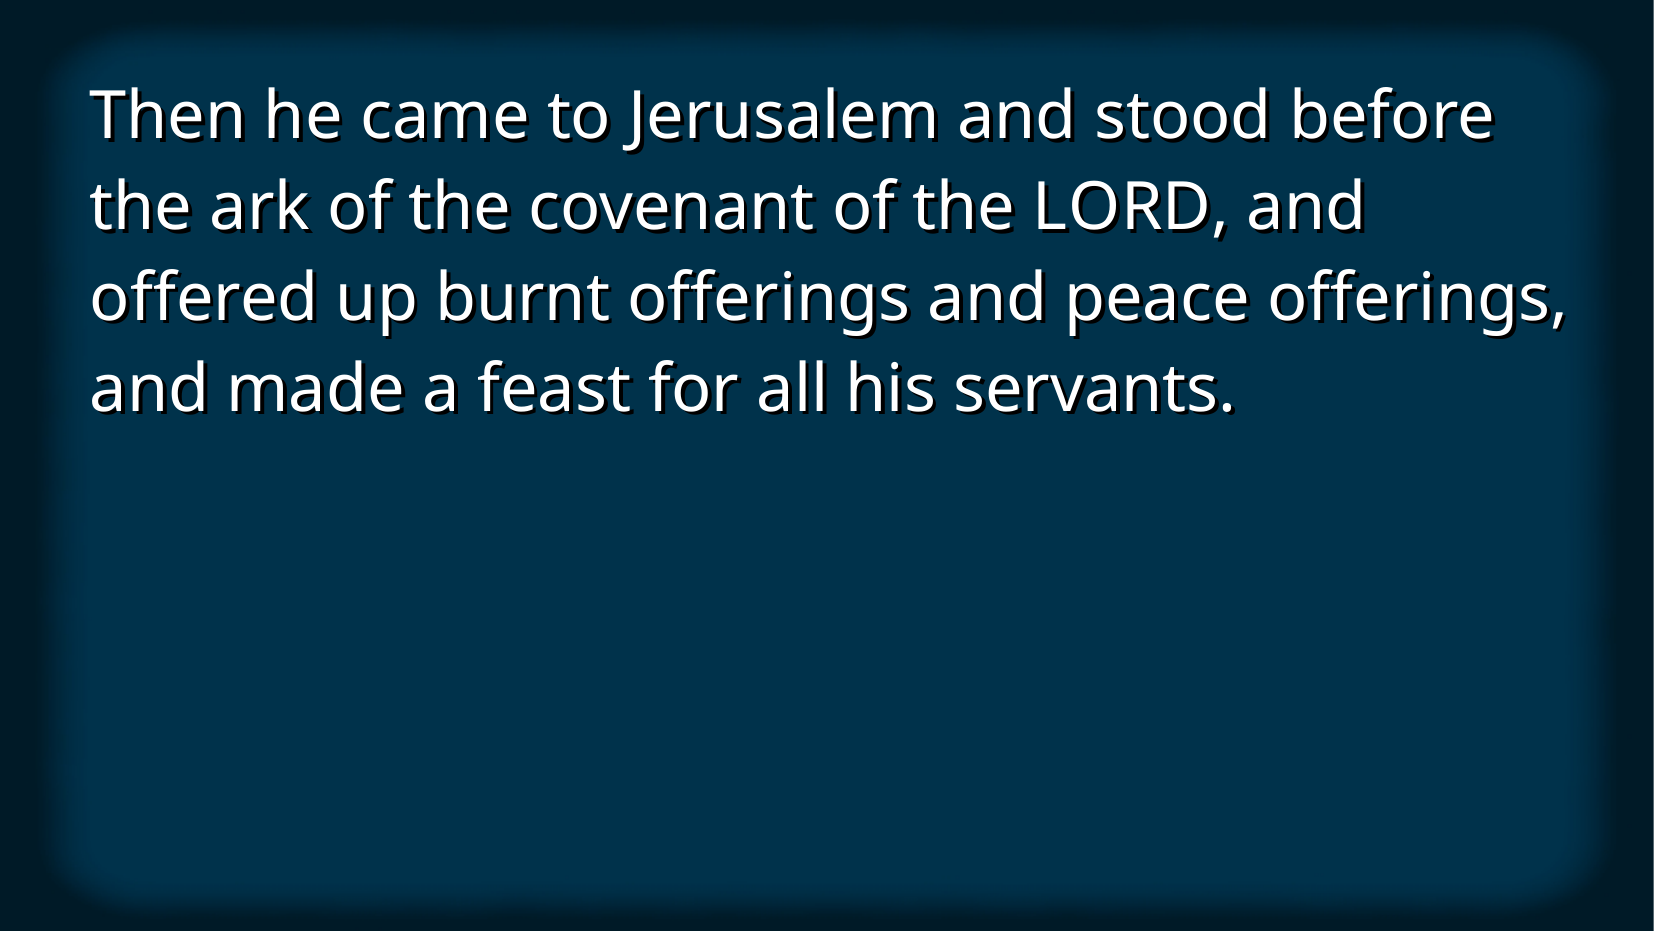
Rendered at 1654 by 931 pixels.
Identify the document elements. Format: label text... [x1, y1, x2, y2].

text_box Then he came to Jerusalem and stood before the ark of the covenant of the LORD, and offered up burnt offerings and peace offerings, and made a feast for all his servants. [75, 60, 1591, 519]
picture [0, 0, 1654, 931]
